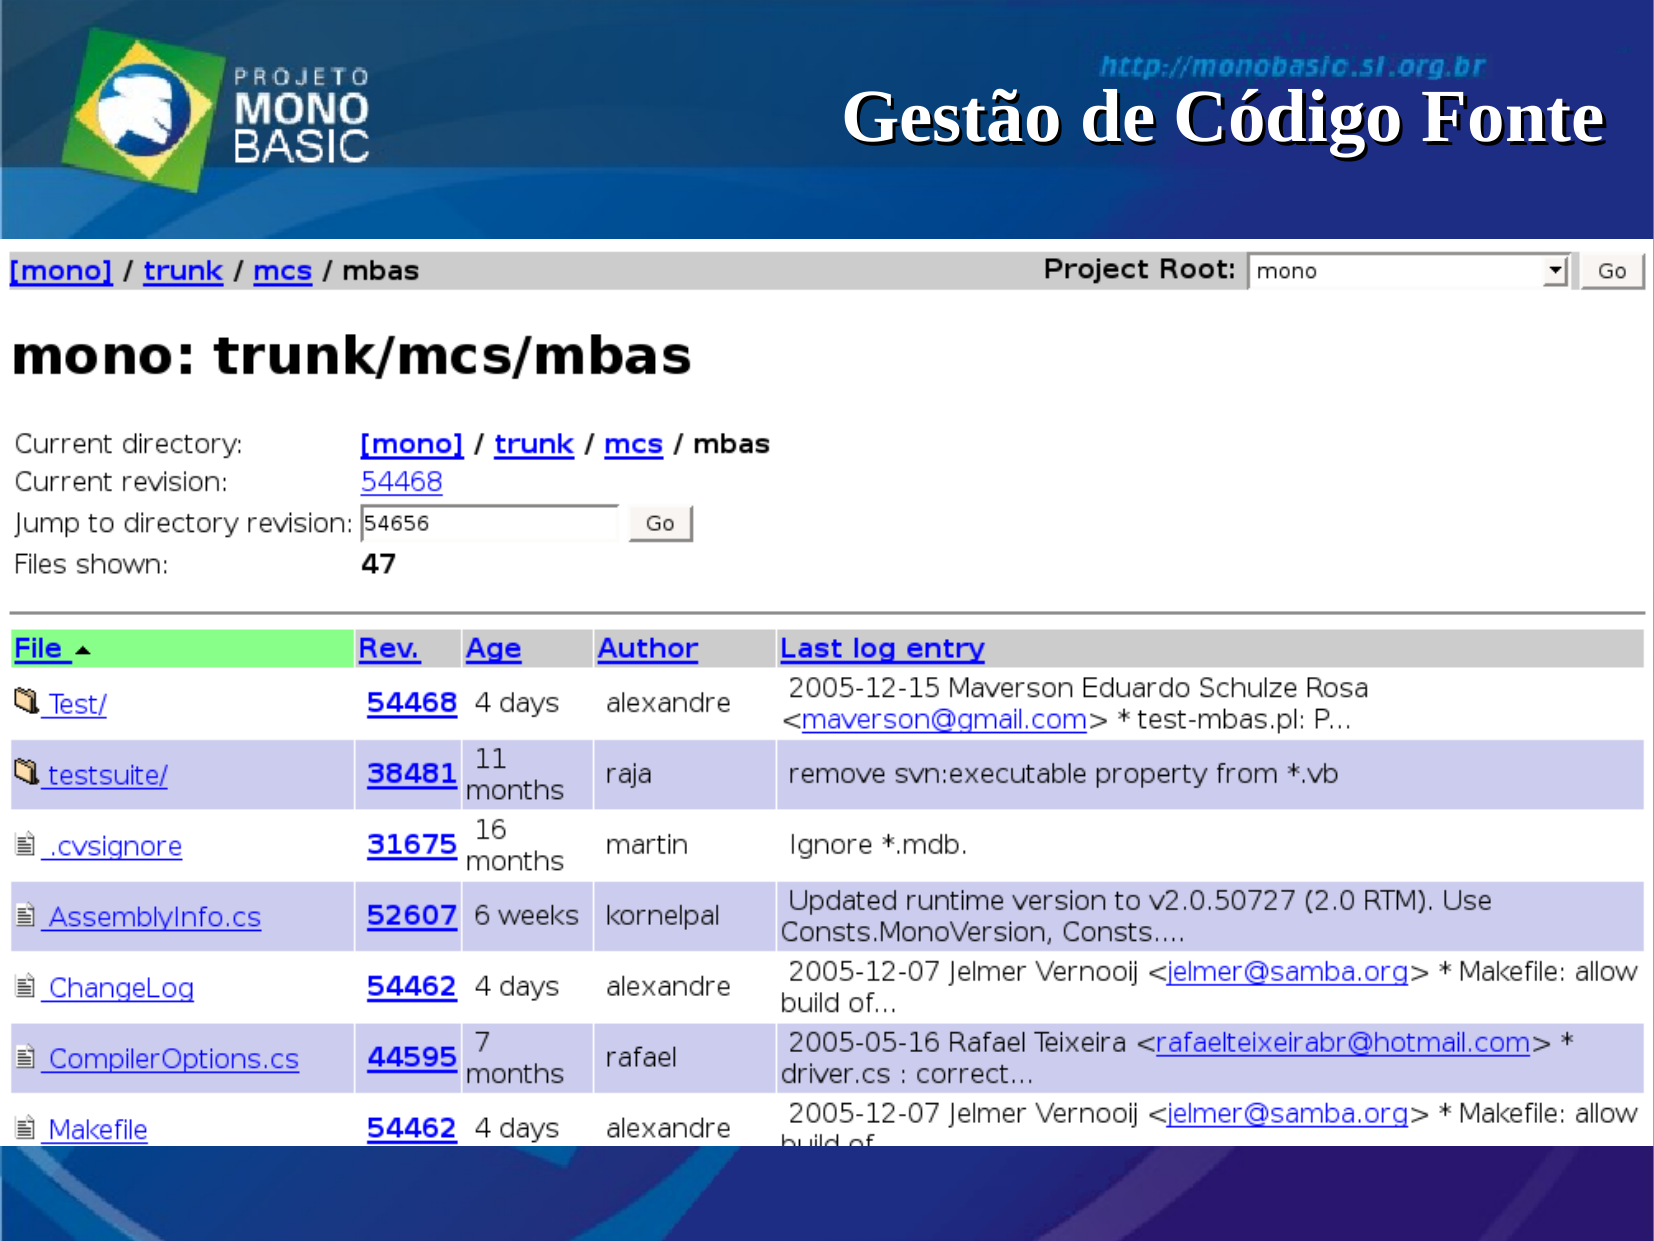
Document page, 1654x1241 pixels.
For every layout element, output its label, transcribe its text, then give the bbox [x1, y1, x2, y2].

title Gestão de Código Fonte [222, 43, 1606, 191]
picture [0, 0, 1654, 1241]
